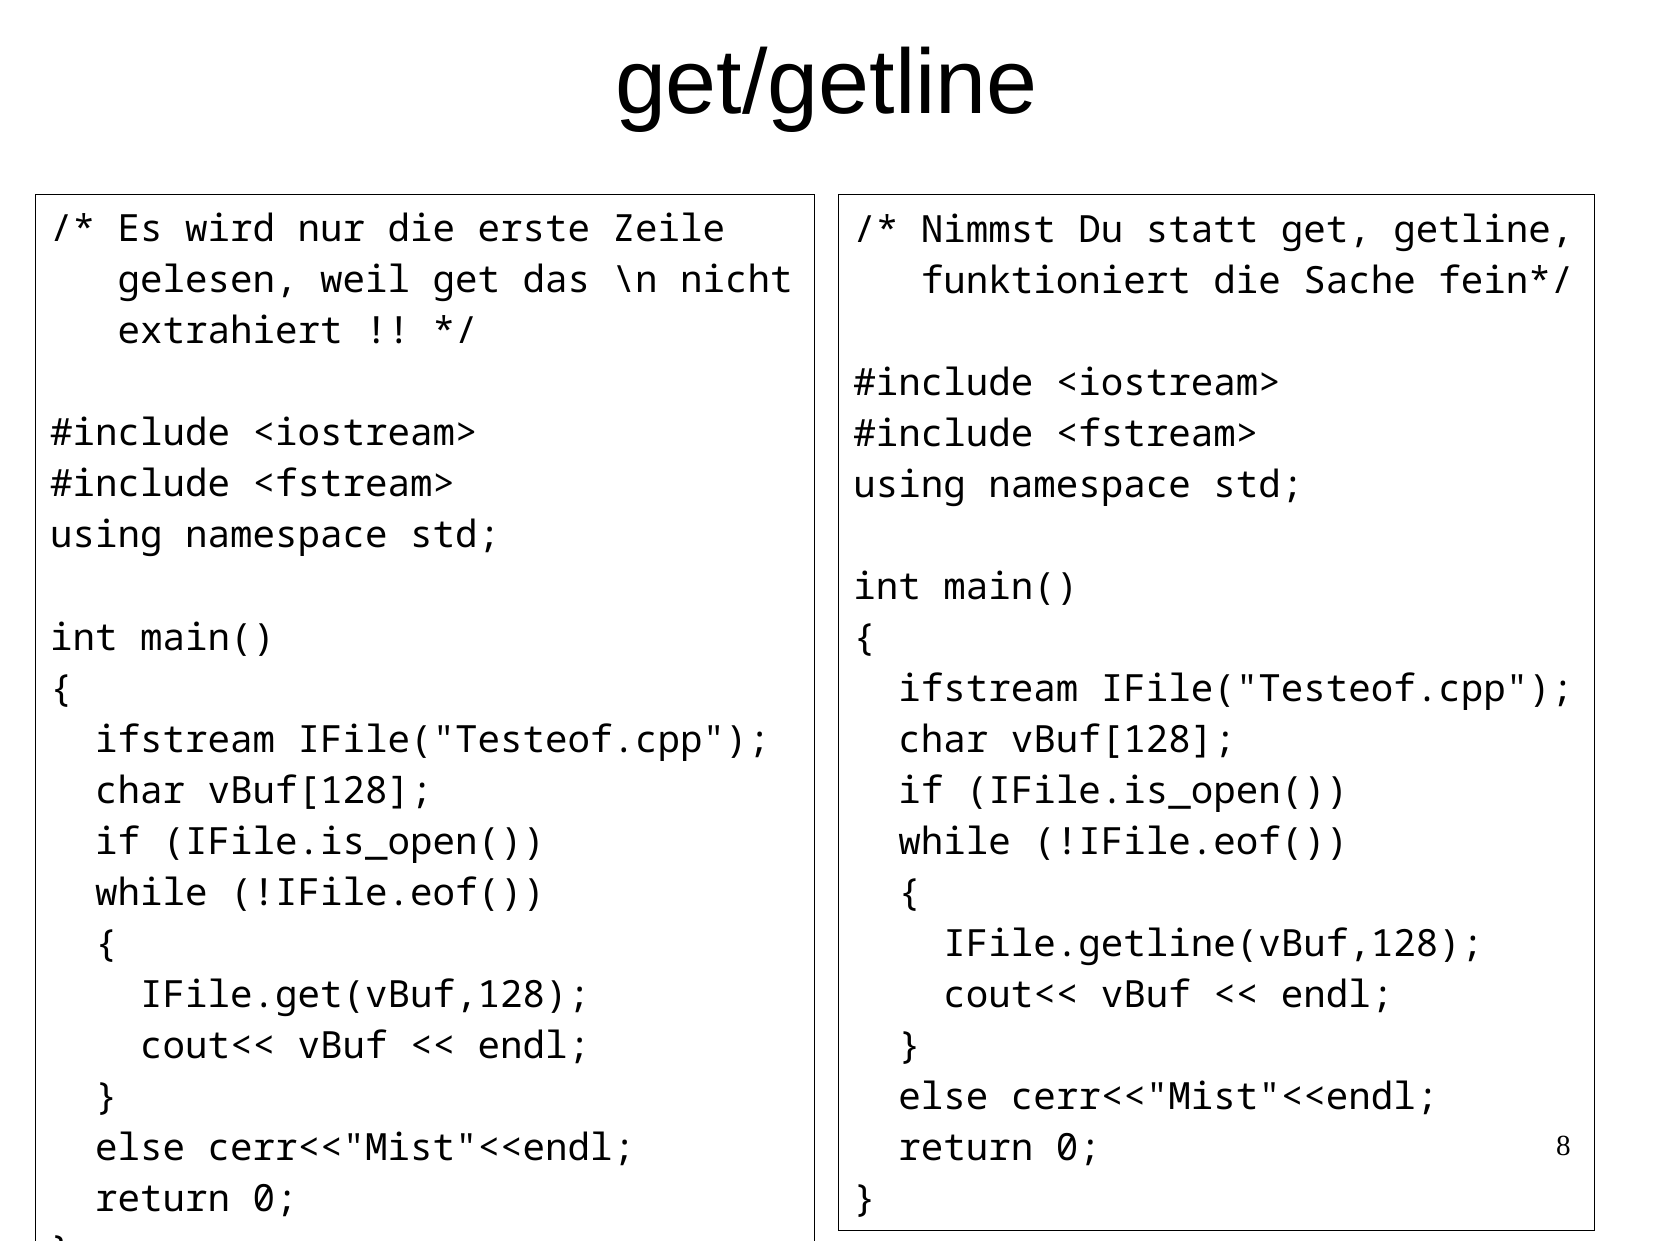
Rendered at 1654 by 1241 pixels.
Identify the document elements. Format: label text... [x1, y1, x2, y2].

title get/getline [82, 23, 1571, 140]
text_box /* Es wird nur die erste Zeile gelesen, weil get das \n nicht extrahiert !! */ #include <iostream> #include <fstream> using namespace std; int main() { ifstream IFile("Testeof.cpp"); char vBuf[128]; if (IFile.is_open()) while (!IFile.eof()) { IFile.get(vBuf,128); cout<< vBuf << endl; } else cerr<<"Mist"<<endl; return 0; } [35, 194, 815, 1124]
text_box /* Nimmst Du statt get, getline, funktioniert die Sache fein*/ #include <iostream> #include <fstream> using namespace std; int main() { ifstream IFile("Testeof.cpp"); char vBuf[128]; if (IFile.is_open()) while (!IFile.eof()) { IFile.getline(vBuf,128); cout<< vBuf << endl; } else cerr<<"Mist"<<endl; return 0; } [838, 194, 1595, 1134]
